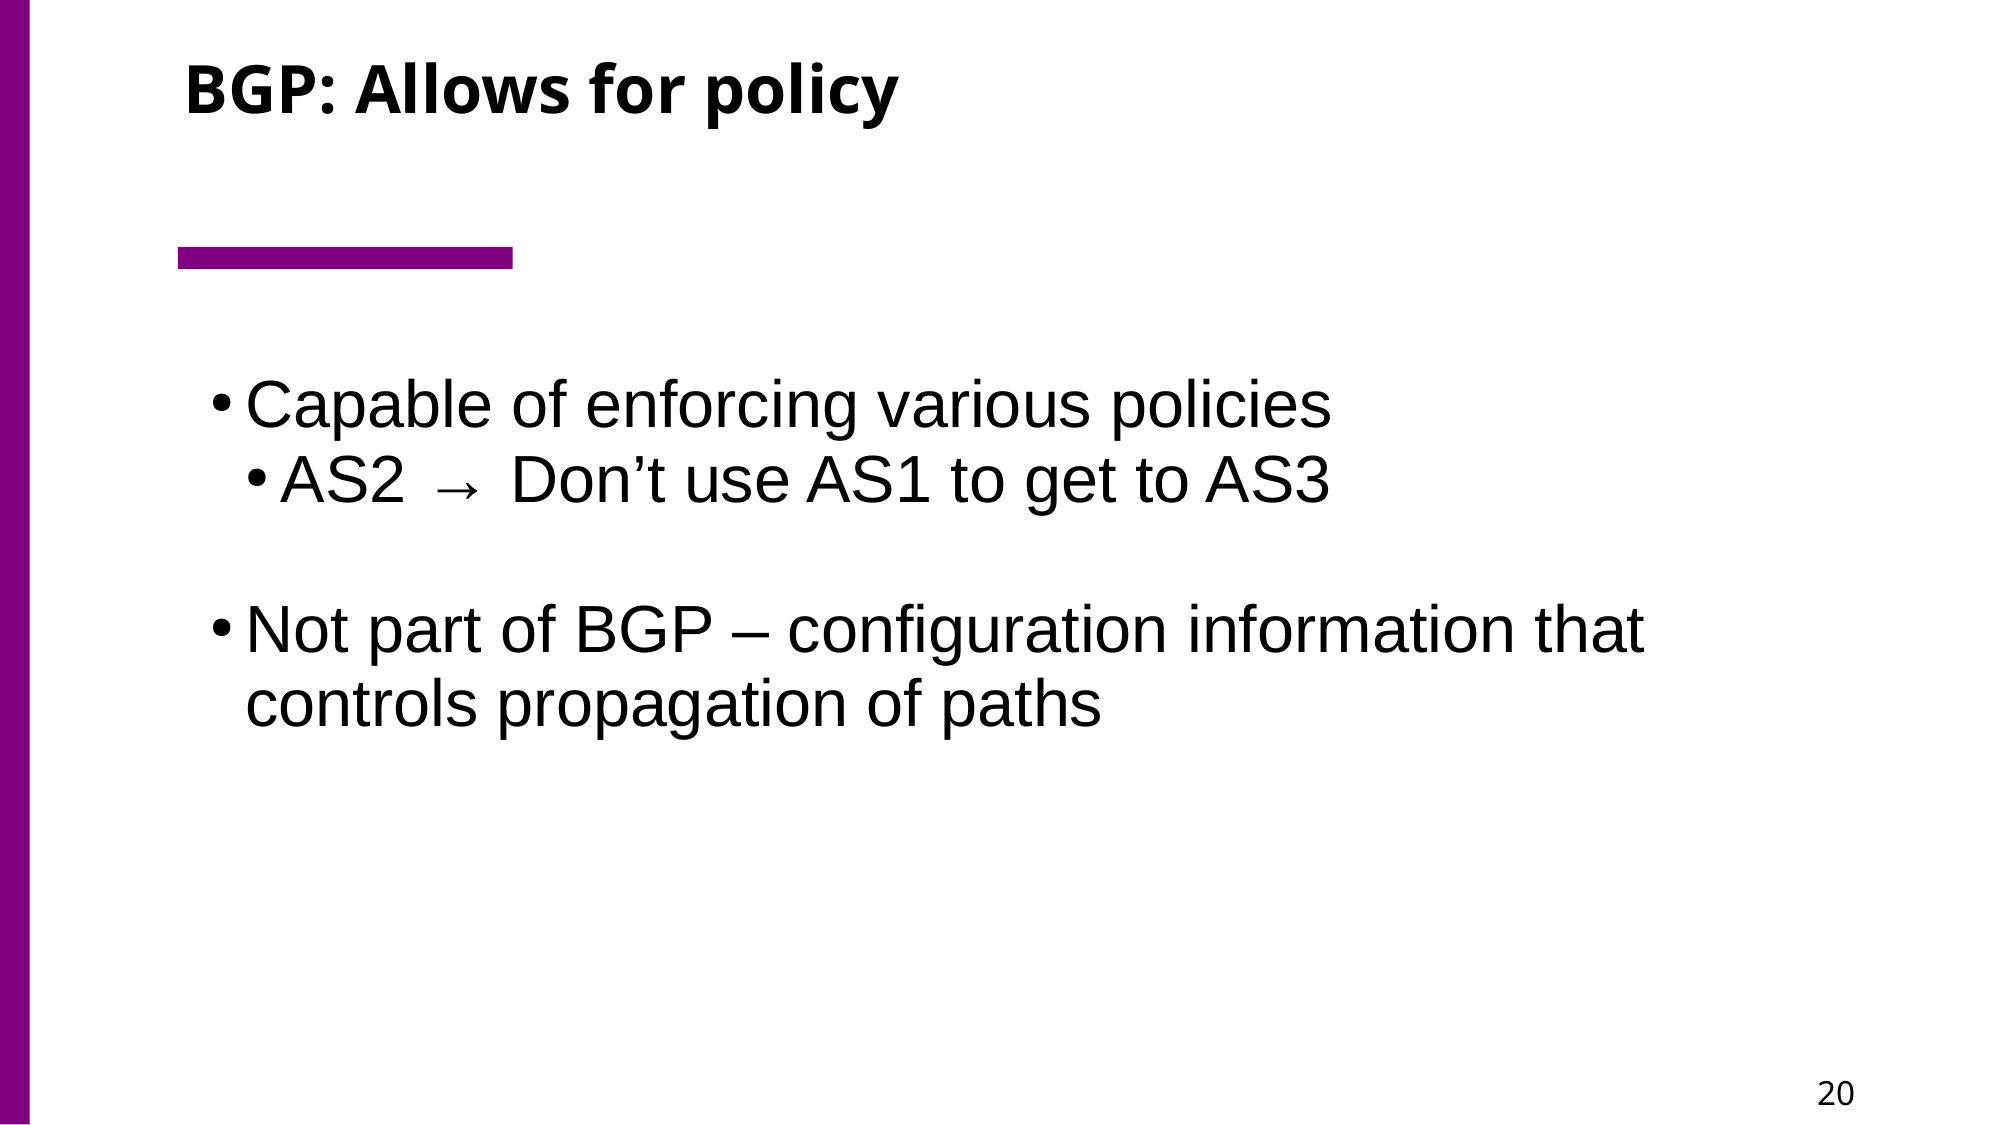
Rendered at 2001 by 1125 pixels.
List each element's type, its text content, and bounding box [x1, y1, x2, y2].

text_box Capable of enforcing various policies AS2 → Don’t use AS1 to get to AS3 Not part of BGP – configuration information that controls propagation of paths [195, 360, 1711, 888]
title BGP: Allows for policy [133, 0, 1946, 135]
